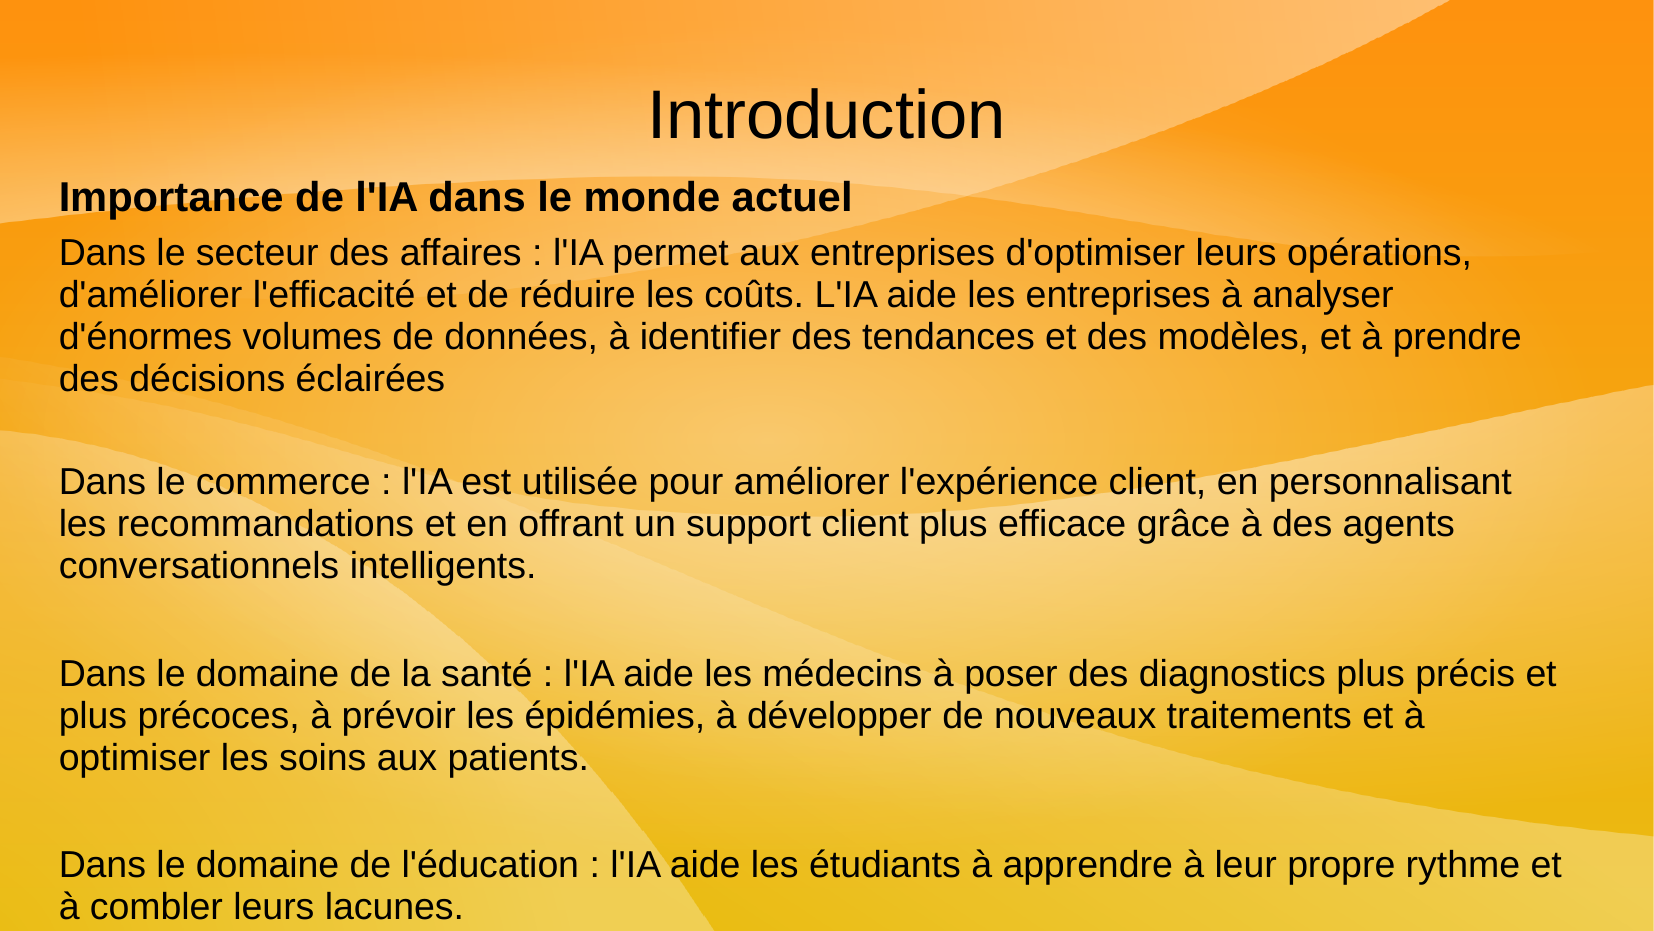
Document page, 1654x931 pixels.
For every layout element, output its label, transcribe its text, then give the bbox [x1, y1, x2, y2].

subtitle Importance de l'IA dans le monde actuel Dans le secteur des affaires : l'IA permet aux entreprises d'optimiser leurs opérations, d'améliorer l'efficacité et de réduire les coûts. L'IA aide les entreprises à analyser d'énormes volumes de données, à identifier des tendances et des modèles, et à prendre des décisions éclairées Dans le commerce : l'IA est utilisée pour améliorer l'expérience client, en personnalisant les recommandations et en offrant un support client plus efficace grâce à des agents conversationnels intelligents. Dans le domaine de la santé : l'IA aide les médecins à poser des diagnostics plus précis et plus précoces, à prévoir les épidémies, à développer de nouveaux traitements et à optimiser les soins aux patients. Dans le domaine de l'éducation : l'IA aide les étudiants à apprendre à leur propre rythme et à combler leurs lacunes. [58, 173, 1565, 928]
picture [0, 0, 1654, 931]
title Introduction [82, 37, 1571, 193]
